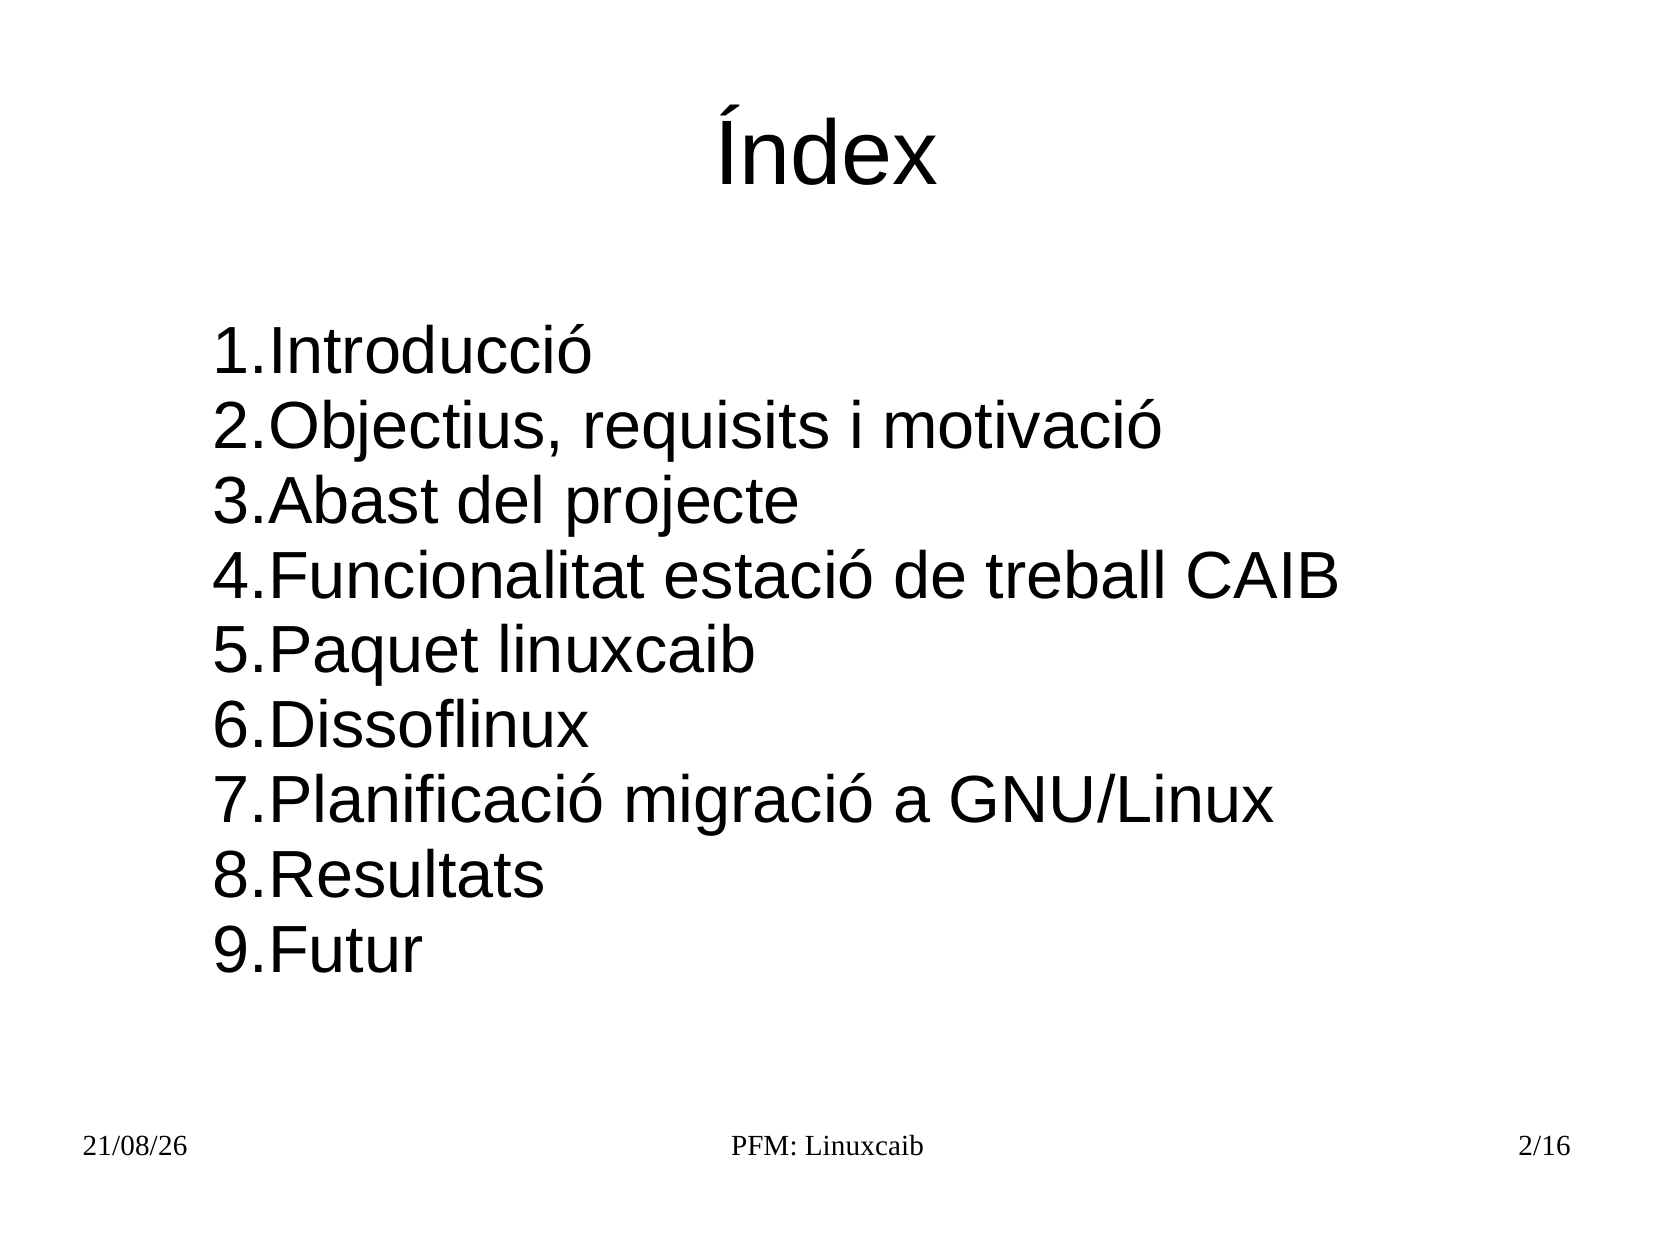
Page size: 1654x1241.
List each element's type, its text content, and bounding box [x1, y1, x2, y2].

title Índex [82, 49, 1571, 257]
subtitle Introducció Objectius, requisits i motivació Abast del projecte Funcionalitat estació de treball CAIB Paquet linuxcaib Dissoflinux Planificació migració a GNU/Linux Resultats Futur [212, 290, 1441, 1010]
